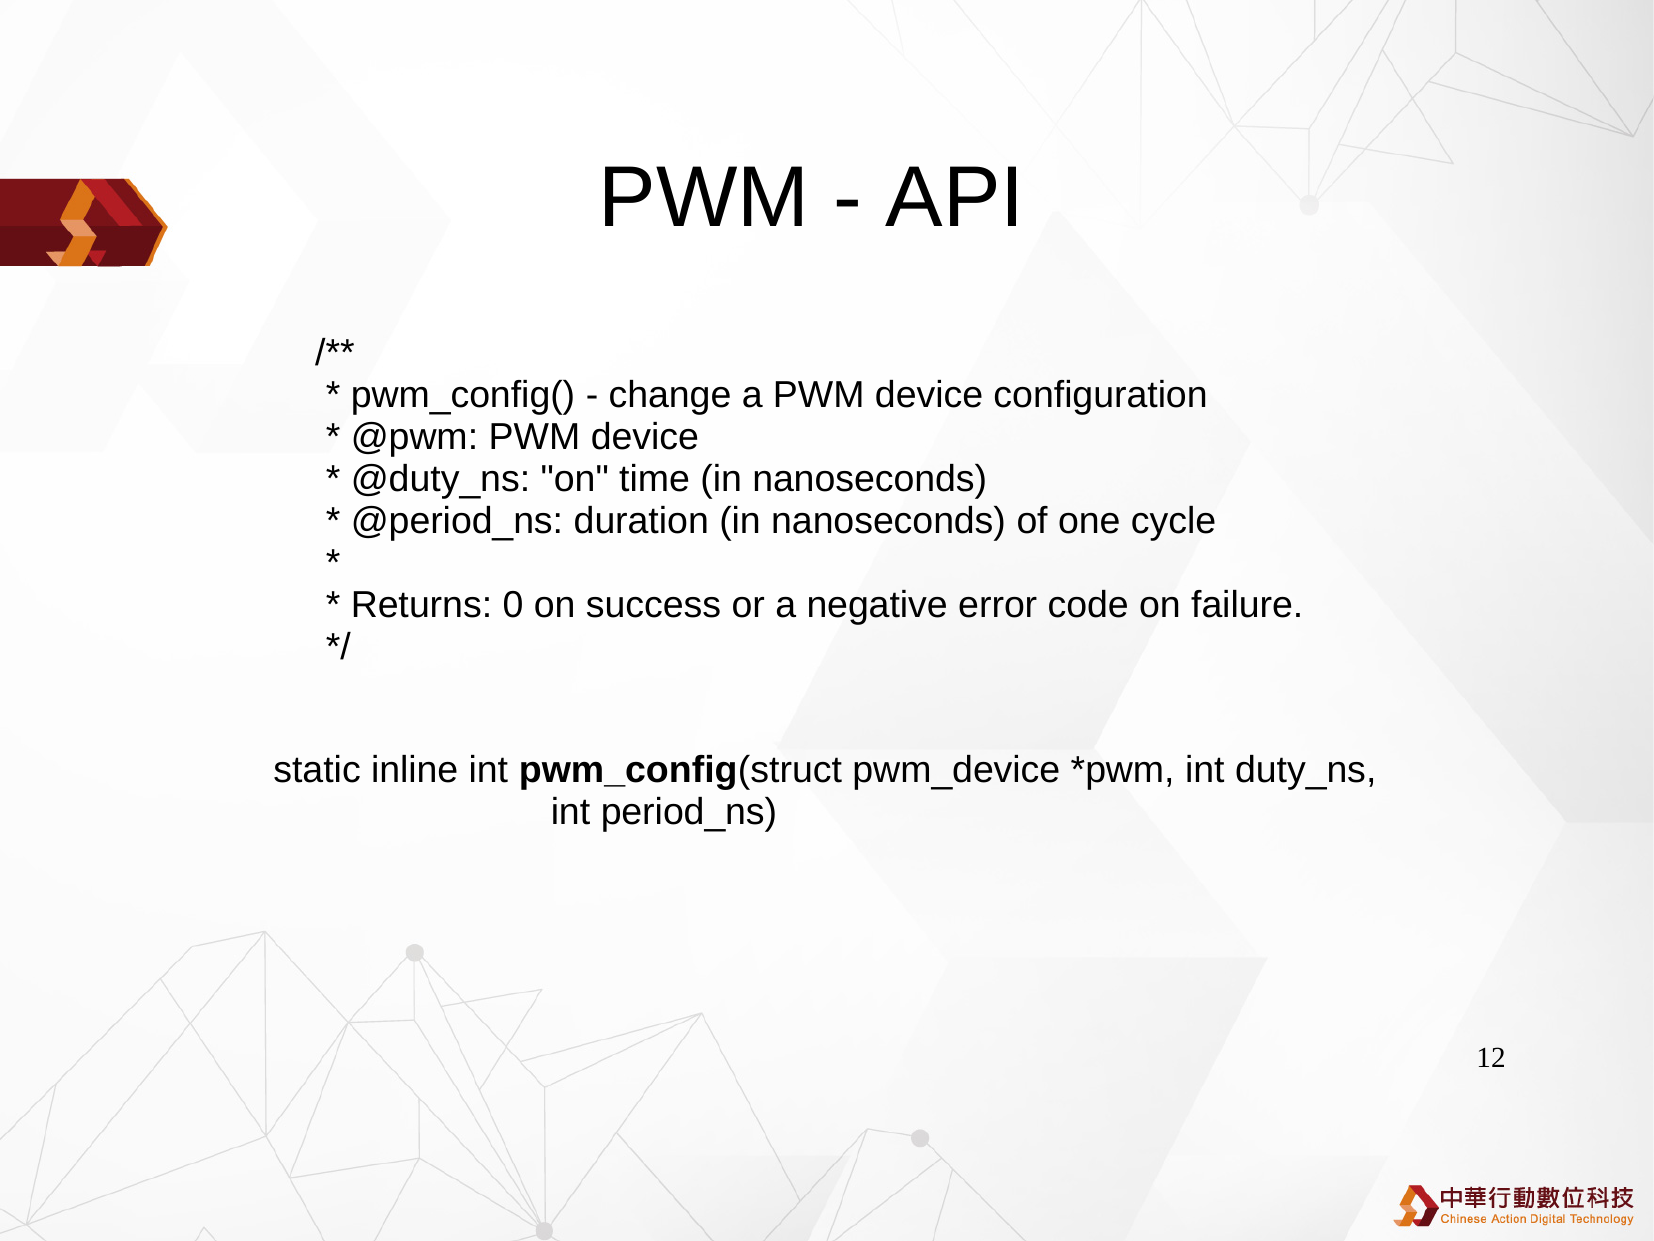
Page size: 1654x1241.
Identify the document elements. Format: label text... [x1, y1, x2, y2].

text_box static inline int pwm_config(struct pwm_device *pwm, int duty_ns, int period_ns) [258, 741, 1504, 841]
picture [0, 0, 1654, 1241]
text_box /** * pwm_config() - change a PWM device configuration * @pwm: PWM device * @duty_ns: "on" time (in nanoseconds) * @period_ns: duration (in nanoseconds) of one cycle * * Returns: 0 on success or a negative error code on failure. */ [300, 324, 1319, 676]
title PWM - API [118, 112, 1506, 281]
